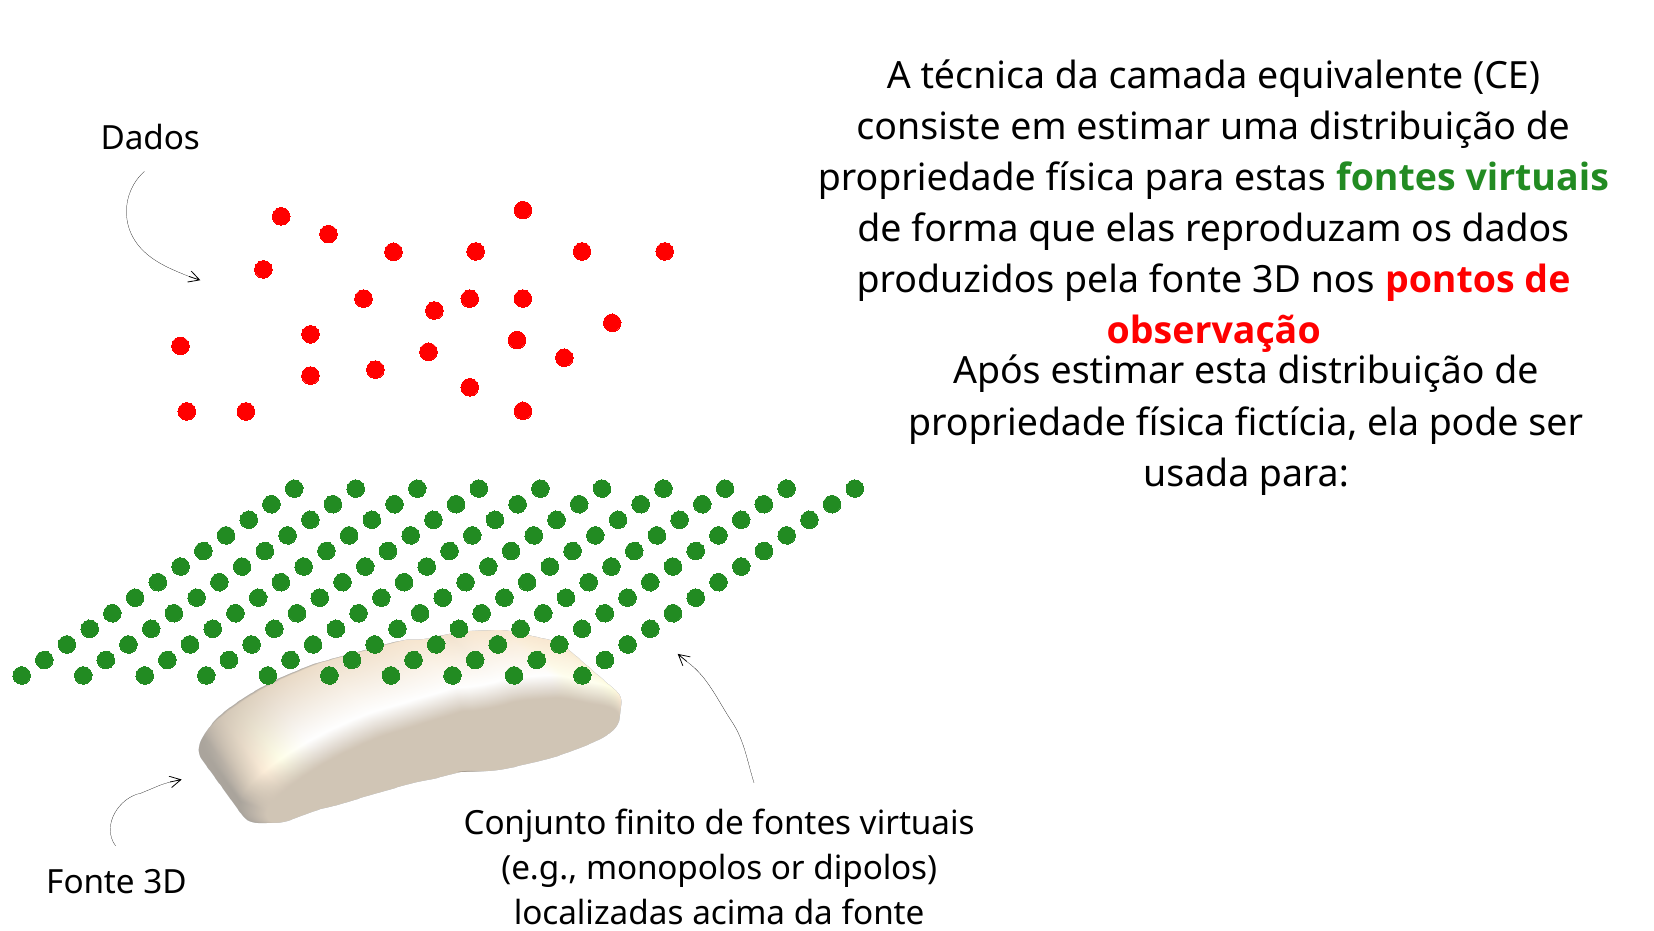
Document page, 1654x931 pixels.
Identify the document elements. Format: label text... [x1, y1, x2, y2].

text_box [278, 526, 297, 545]
text_box [514, 201, 532, 219]
text_box [443, 666, 462, 685]
text_box [609, 510, 627, 529]
text_box [754, 495, 773, 514]
text_box [135, 666, 154, 685]
text_box [709, 526, 728, 545]
text_box [641, 619, 660, 638]
text_box [285, 479, 304, 498]
text_box [142, 619, 161, 638]
text_box [395, 573, 413, 592]
text_box [301, 325, 320, 344]
text_box [518, 573, 536, 592]
text_box [259, 666, 277, 685]
text_box [171, 337, 190, 355]
text_box Fonte 3D [31, 850, 207, 902]
text_box [388, 619, 407, 638]
text_box [777, 479, 796, 498]
text_box [527, 651, 546, 669]
text_box [693, 495, 712, 514]
text_box [119, 635, 138, 654]
text_box [425, 301, 444, 320]
text_box [203, 619, 222, 638]
text_box [716, 479, 734, 498]
text_box [177, 402, 196, 421]
text_box [411, 604, 429, 623]
text_box [239, 510, 258, 529]
text_box [366, 360, 385, 379]
text_box [242, 635, 261, 654]
text_box [641, 573, 660, 592]
text_box [365, 635, 384, 654]
text_box [417, 557, 436, 576]
text_box [103, 604, 122, 623]
text_box [654, 479, 673, 498]
text_box [514, 401, 532, 420]
text_box [419, 342, 438, 361]
text_box [148, 573, 167, 592]
text_box [58, 635, 76, 654]
text_box [511, 619, 530, 638]
text_box [256, 542, 274, 560]
text_box [197, 666, 216, 685]
text_box [463, 526, 482, 545]
text_box [531, 479, 550, 498]
text_box [301, 510, 320, 529]
text_box Após estimar esta distribuição de propriedade física fictícia, ela pode ser usada para: [874, 336, 1619, 438]
text_box [508, 495, 527, 514]
text_box [664, 557, 682, 576]
text_box [262, 495, 281, 514]
text_box [460, 378, 479, 397]
text_box [401, 526, 420, 545]
text_box [333, 573, 352, 592]
text_box [74, 666, 93, 685]
text_box [181, 635, 199, 654]
text_box [319, 225, 338, 243]
text_box [80, 619, 99, 638]
text_box [555, 348, 574, 367]
text_box Conjunto finito de fontes virtuais (e.g., monopolos or dipolos) localizadas acima da fonte [448, 791, 993, 916]
text_box [479, 557, 498, 576]
text_box [570, 495, 589, 514]
text_box [709, 573, 728, 592]
text_box [254, 260, 273, 279]
text_box [655, 242, 674, 261]
text_box [288, 604, 306, 623]
text_box [187, 588, 206, 607]
text_box [541, 557, 559, 576]
text_box [96, 651, 115, 669]
text_box [573, 242, 591, 261]
text_box [648, 526, 666, 545]
text_box [404, 651, 423, 669]
text_box [579, 573, 598, 592]
text_box [408, 479, 427, 498]
text_box [664, 604, 682, 623]
text_box [670, 510, 689, 529]
text_box [220, 651, 238, 669]
text_box [602, 557, 621, 576]
text_box Dados [85, 106, 401, 158]
text_box [618, 588, 637, 607]
text_box [470, 479, 488, 498]
text_box [495, 588, 514, 607]
text_box [346, 479, 365, 498]
text_box [324, 495, 342, 514]
text_box [272, 573, 290, 592]
text_box [618, 635, 637, 654]
text_box [249, 588, 268, 607]
text_box [573, 666, 592, 685]
text_box [534, 604, 553, 623]
text_box [349, 604, 368, 623]
text_box [557, 588, 575, 607]
text_box A técnica da camada equivalente (CE) consiste em estimar uma distribuição de propriedade física para estas fontes virtuais de forma que elas reproduzam os dados produzidos pela fonte 3D nos pontos de observação [803, 41, 1630, 313]
text_box [777, 526, 796, 545]
text_box [450, 619, 468, 638]
text_box [320, 666, 339, 685]
text_box [343, 651, 361, 669]
text_box [327, 619, 345, 638]
text_box [460, 289, 479, 308]
text_box [524, 526, 543, 545]
text_box [317, 542, 336, 560]
text_box [447, 495, 465, 514]
text_box [433, 588, 452, 607]
text_box [732, 557, 751, 576]
text_box [217, 526, 235, 545]
text_box [846, 479, 864, 498]
text_box [210, 573, 229, 592]
text_box [356, 557, 375, 576]
text_box [686, 542, 705, 560]
text_box [126, 588, 144, 607]
text_box [237, 402, 255, 421]
text_box [35, 651, 54, 669]
text_box [294, 557, 313, 576]
text_box [502, 542, 520, 560]
text_box [625, 542, 644, 560]
text_box [171, 557, 190, 576]
text_box [194, 542, 213, 560]
text_box [593, 479, 611, 498]
text_box [508, 331, 526, 349]
text_box [272, 207, 291, 226]
text_box [363, 510, 381, 529]
text_box [550, 635, 569, 654]
text_box [586, 526, 605, 545]
text_box [226, 604, 245, 623]
text_box [372, 588, 391, 607]
text_box [755, 542, 773, 560]
text_box [382, 666, 400, 685]
text_box [486, 510, 504, 529]
text_box [384, 242, 403, 261]
text_box [165, 604, 183, 623]
text_box [233, 557, 251, 576]
text_box [547, 510, 566, 529]
text_box [686, 588, 705, 607]
text_box [310, 588, 329, 607]
text_box [12, 666, 31, 685]
text_box [379, 542, 397, 560]
text_box [301, 366, 320, 385]
text_box [800, 510, 819, 529]
text_box [514, 289, 532, 308]
text_box [563, 542, 582, 560]
text_box [573, 619, 591, 638]
text_box [596, 651, 614, 669]
text_box [354, 289, 373, 308]
text_box [466, 242, 485, 261]
text_box [488, 635, 507, 654]
text_box [732, 510, 751, 529]
text_box [304, 635, 322, 654]
text_box [456, 573, 475, 592]
text_box [472, 604, 491, 623]
text_box [427, 635, 446, 654]
text_box [823, 495, 841, 514]
text_box [385, 495, 404, 514]
text_box [603, 313, 622, 332]
text_box [631, 495, 650, 514]
text_box [595, 604, 614, 623]
text_box [466, 651, 485, 669]
text_box [158, 651, 177, 669]
text_box [340, 526, 358, 545]
text_box [505, 666, 523, 685]
text_box [281, 651, 300, 669]
text_box [265, 619, 284, 638]
text_box [424, 510, 443, 529]
text_box [440, 542, 459, 560]
